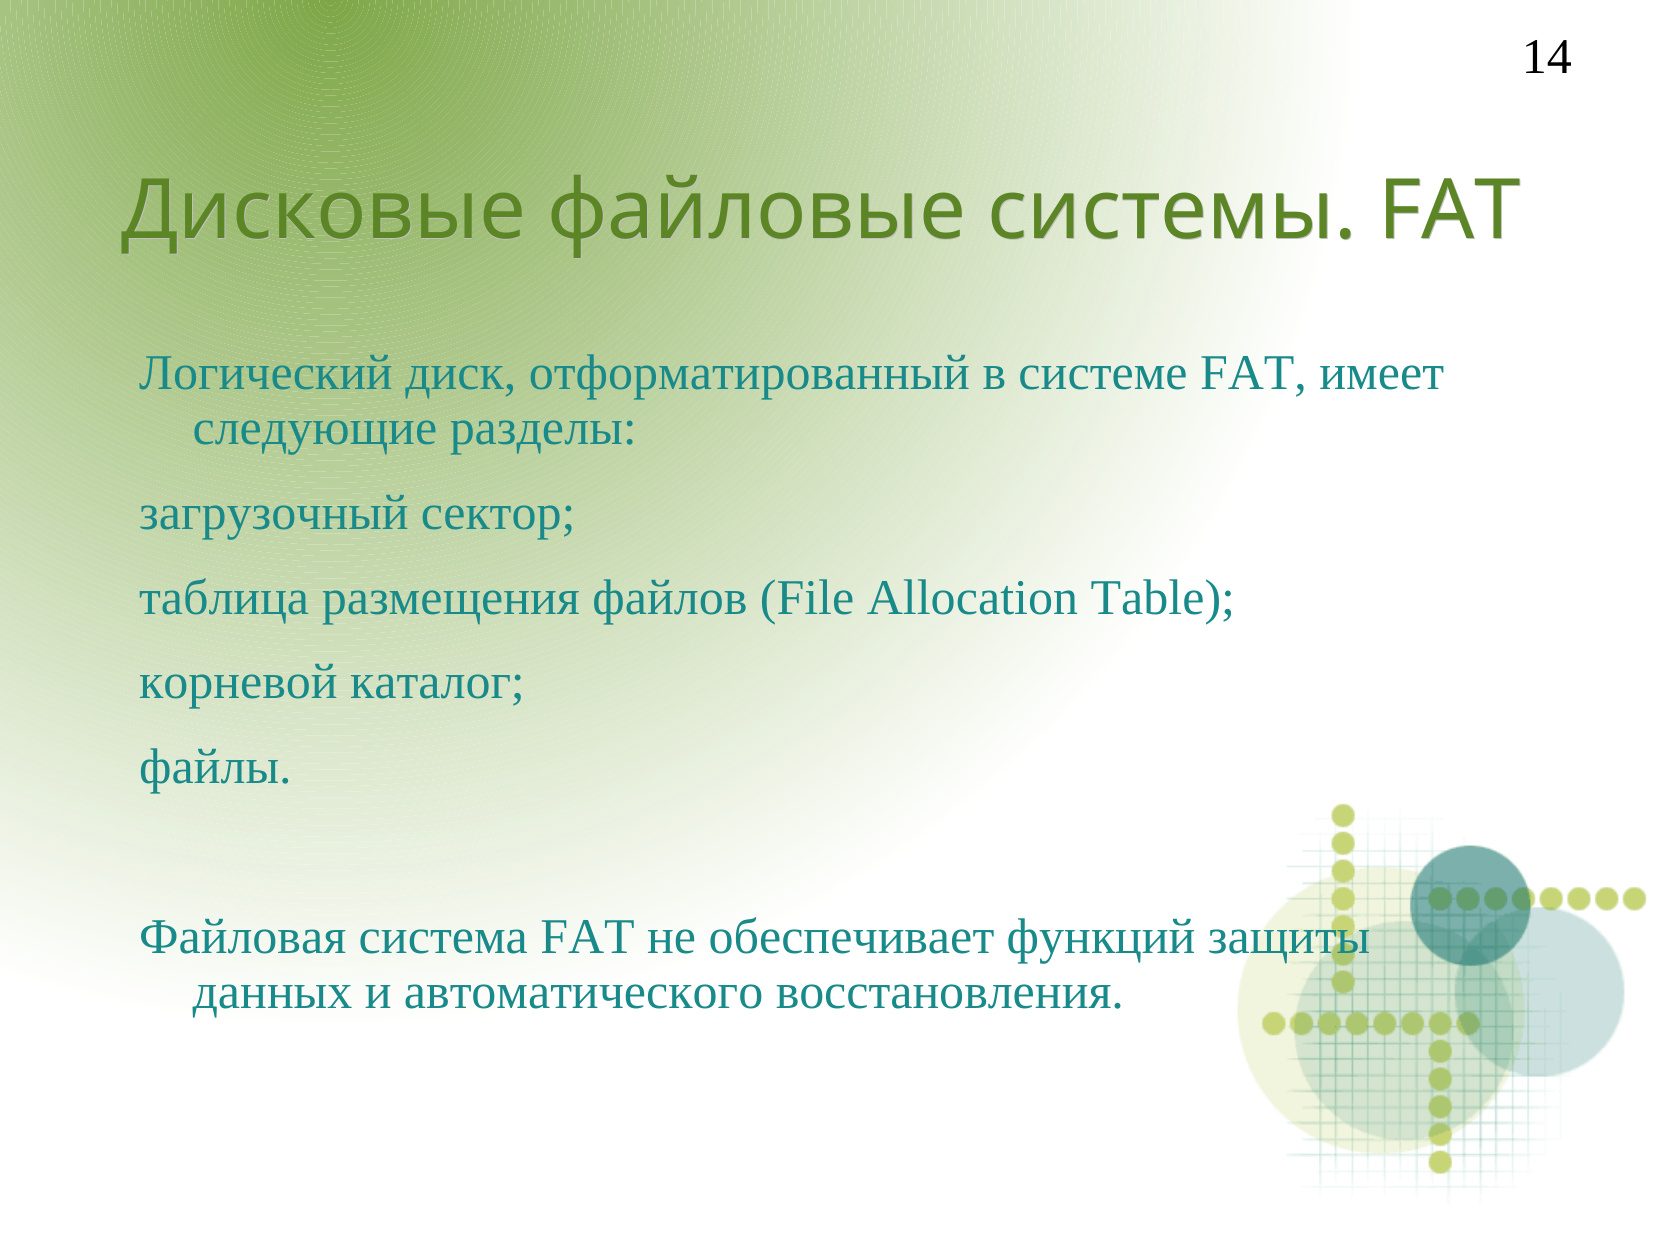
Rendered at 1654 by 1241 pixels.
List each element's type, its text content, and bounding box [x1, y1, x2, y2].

text_box <номер> [1532, 29, 1654, 89]
picture [1224, 792, 1654, 1211]
title Дисковые файловые системы. FAT [121, 102, 1534, 311]
list Логический диск, отформатированный в системе FAT, имеет следующие разделы: загрузочный сектор; таблица размещения файлов (File Allocation Table); корневой каталог; файлы. Файловая система FAT не обеспечивает функций защиты данных и автоматического восстановления. [121, 344, 1534, 1127]
